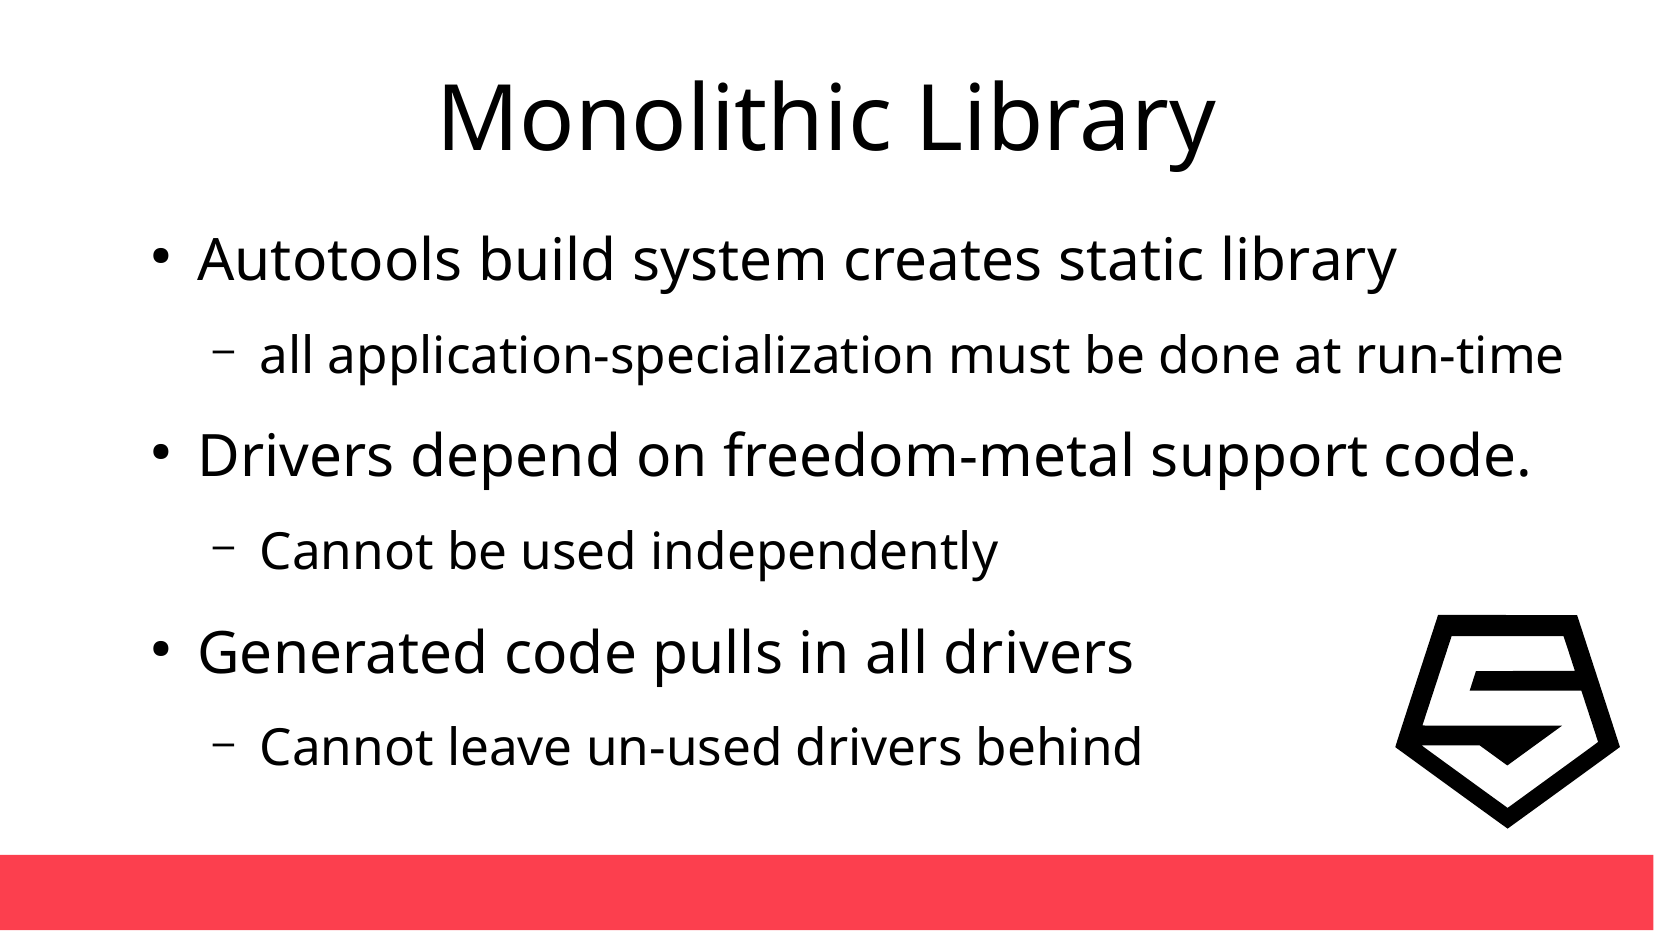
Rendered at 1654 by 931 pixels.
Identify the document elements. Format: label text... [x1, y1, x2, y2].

title Monolithic Library [82, 37, 1571, 193]
list Autotools build system creates static library all application-specialization must be done at run-time Drivers depend on freedom-metal support code. Cannot be used independently Generated code pulls in all drivers Cannot leave un-used drivers behind [134, 217, 1571, 810]
